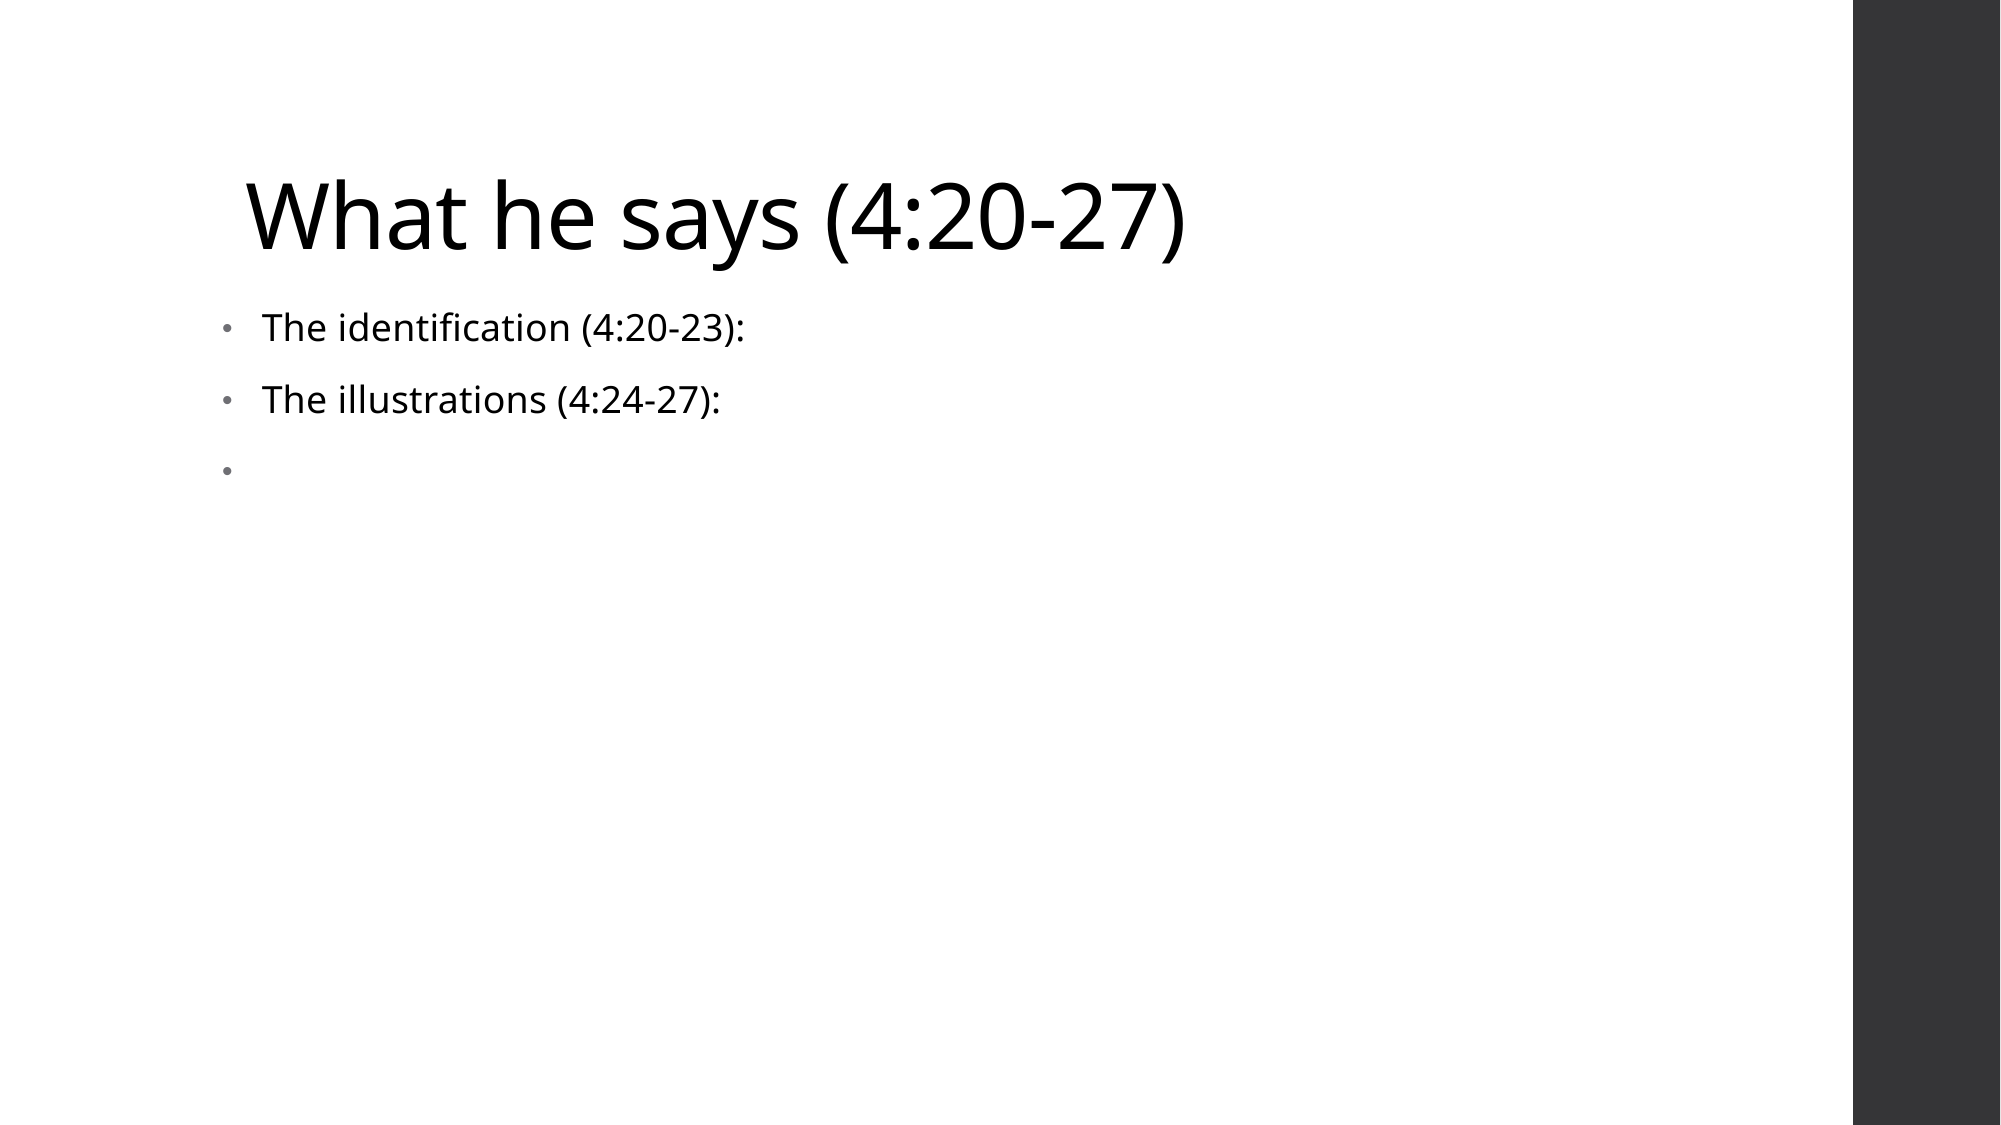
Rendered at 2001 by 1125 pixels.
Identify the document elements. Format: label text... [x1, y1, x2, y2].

title What he says (4:20-27) [206, 60, 1797, 278]
list The identification (4:20-23): The illustrations (4:24-27): [206, 299, 1617, 1014]
